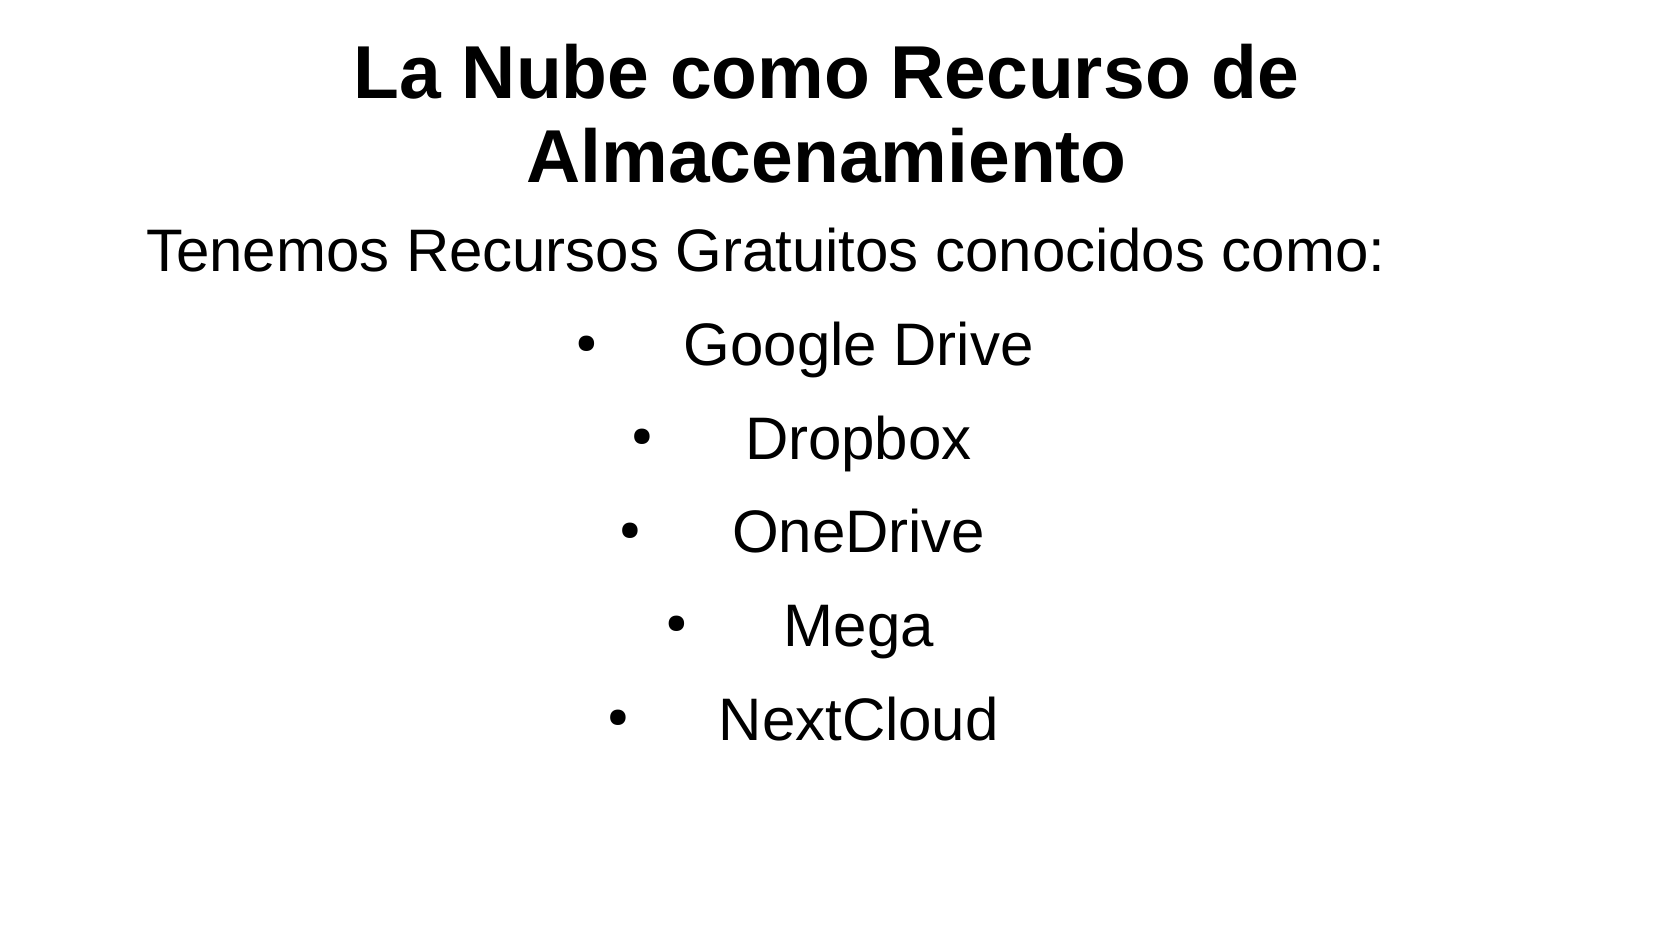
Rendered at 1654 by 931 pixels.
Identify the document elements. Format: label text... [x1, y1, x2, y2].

title La Nube como Recurso de Almacenamiento [82, 30, 1571, 199]
list Tenemos Recursos Gratuitos conocidos como: Google Drive Dropbox OneDrive Mega NextCloud [82, 217, 1571, 758]
